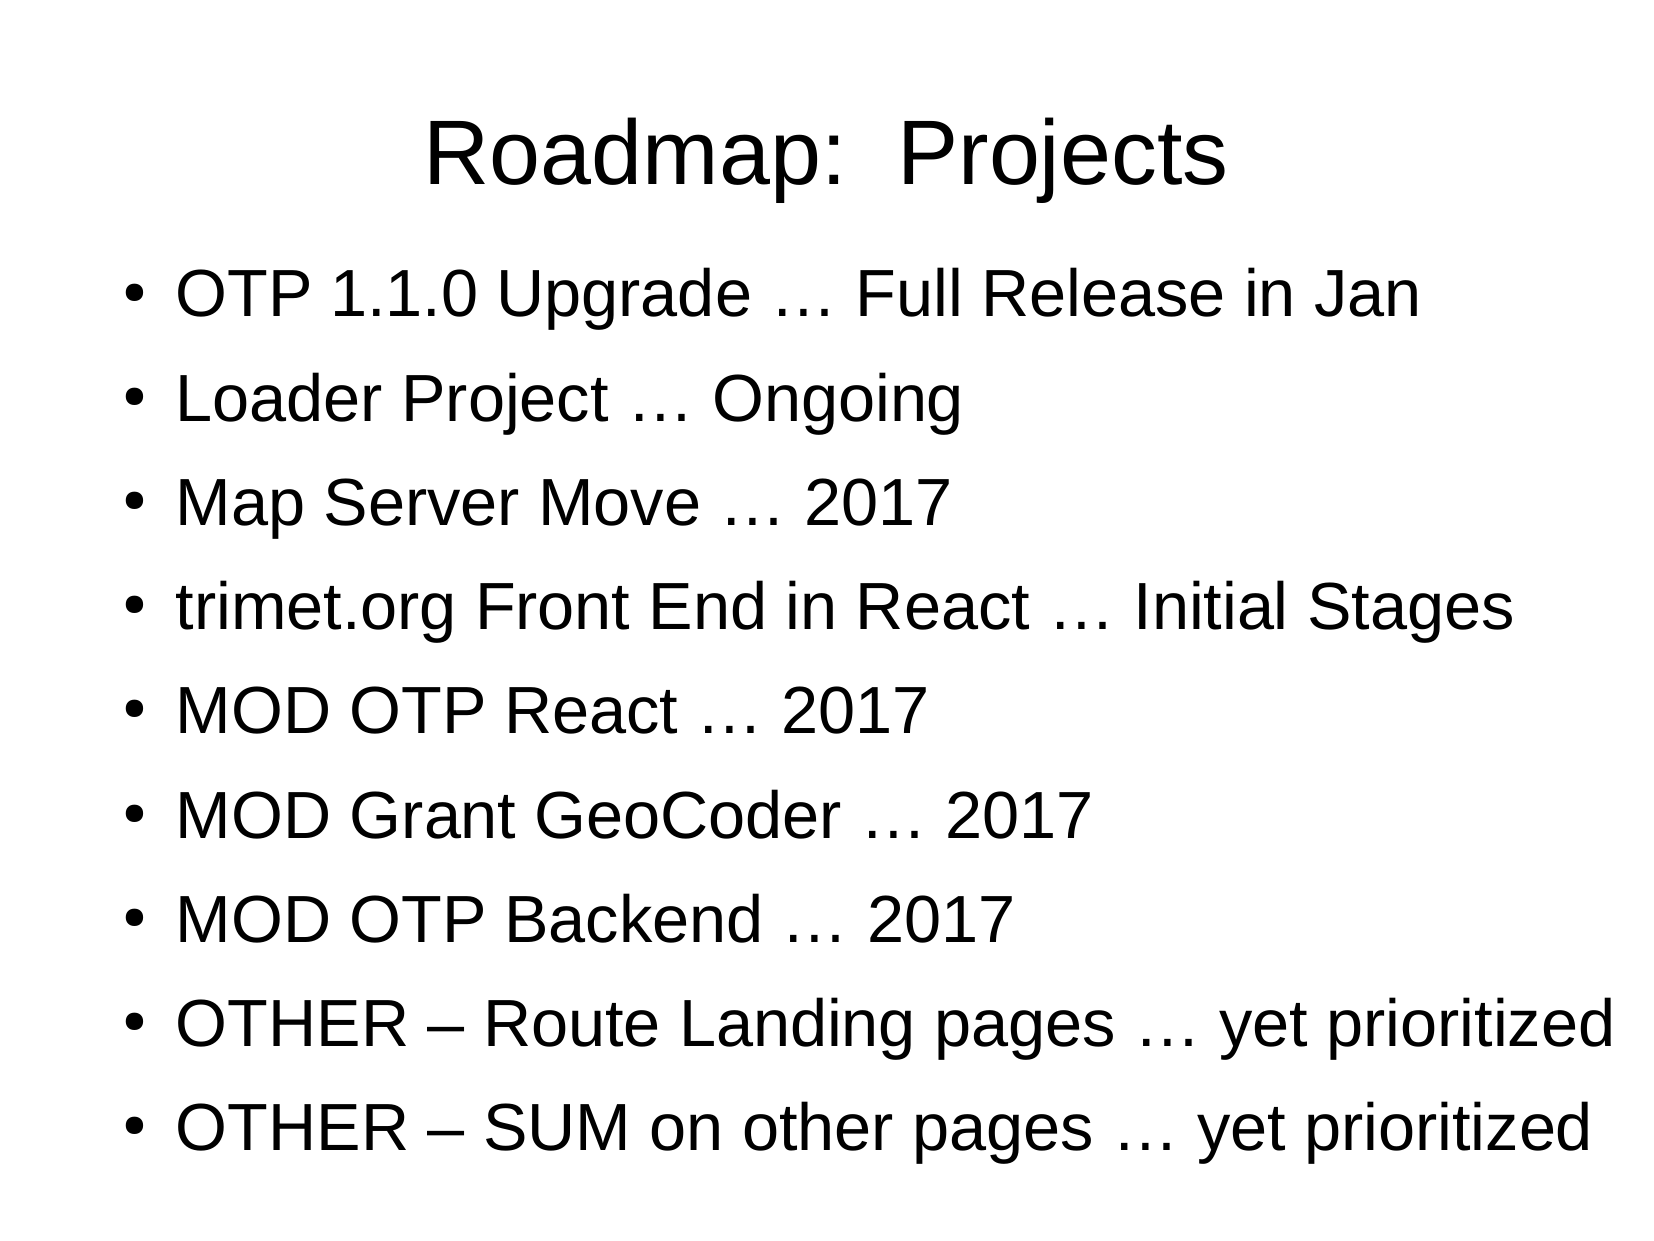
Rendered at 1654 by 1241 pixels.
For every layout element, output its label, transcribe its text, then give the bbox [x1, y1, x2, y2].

title Roadmap: Projects [82, 49, 1571, 257]
list OTP 1.1.0 Upgrade … Full Release in Jan Loader Project … Ongoing Map Server Move … 2017 trimet.org Front End in React … Initial Stages MOD OTP React … 2017 MOD Grant GeoCoder … 2017 MOD OTP Backend … 2017 OTHER – Route Landing pages … yet prioritized OTHER – SUM on other pages … yet prioritized [105, 256, 1636, 1216]
